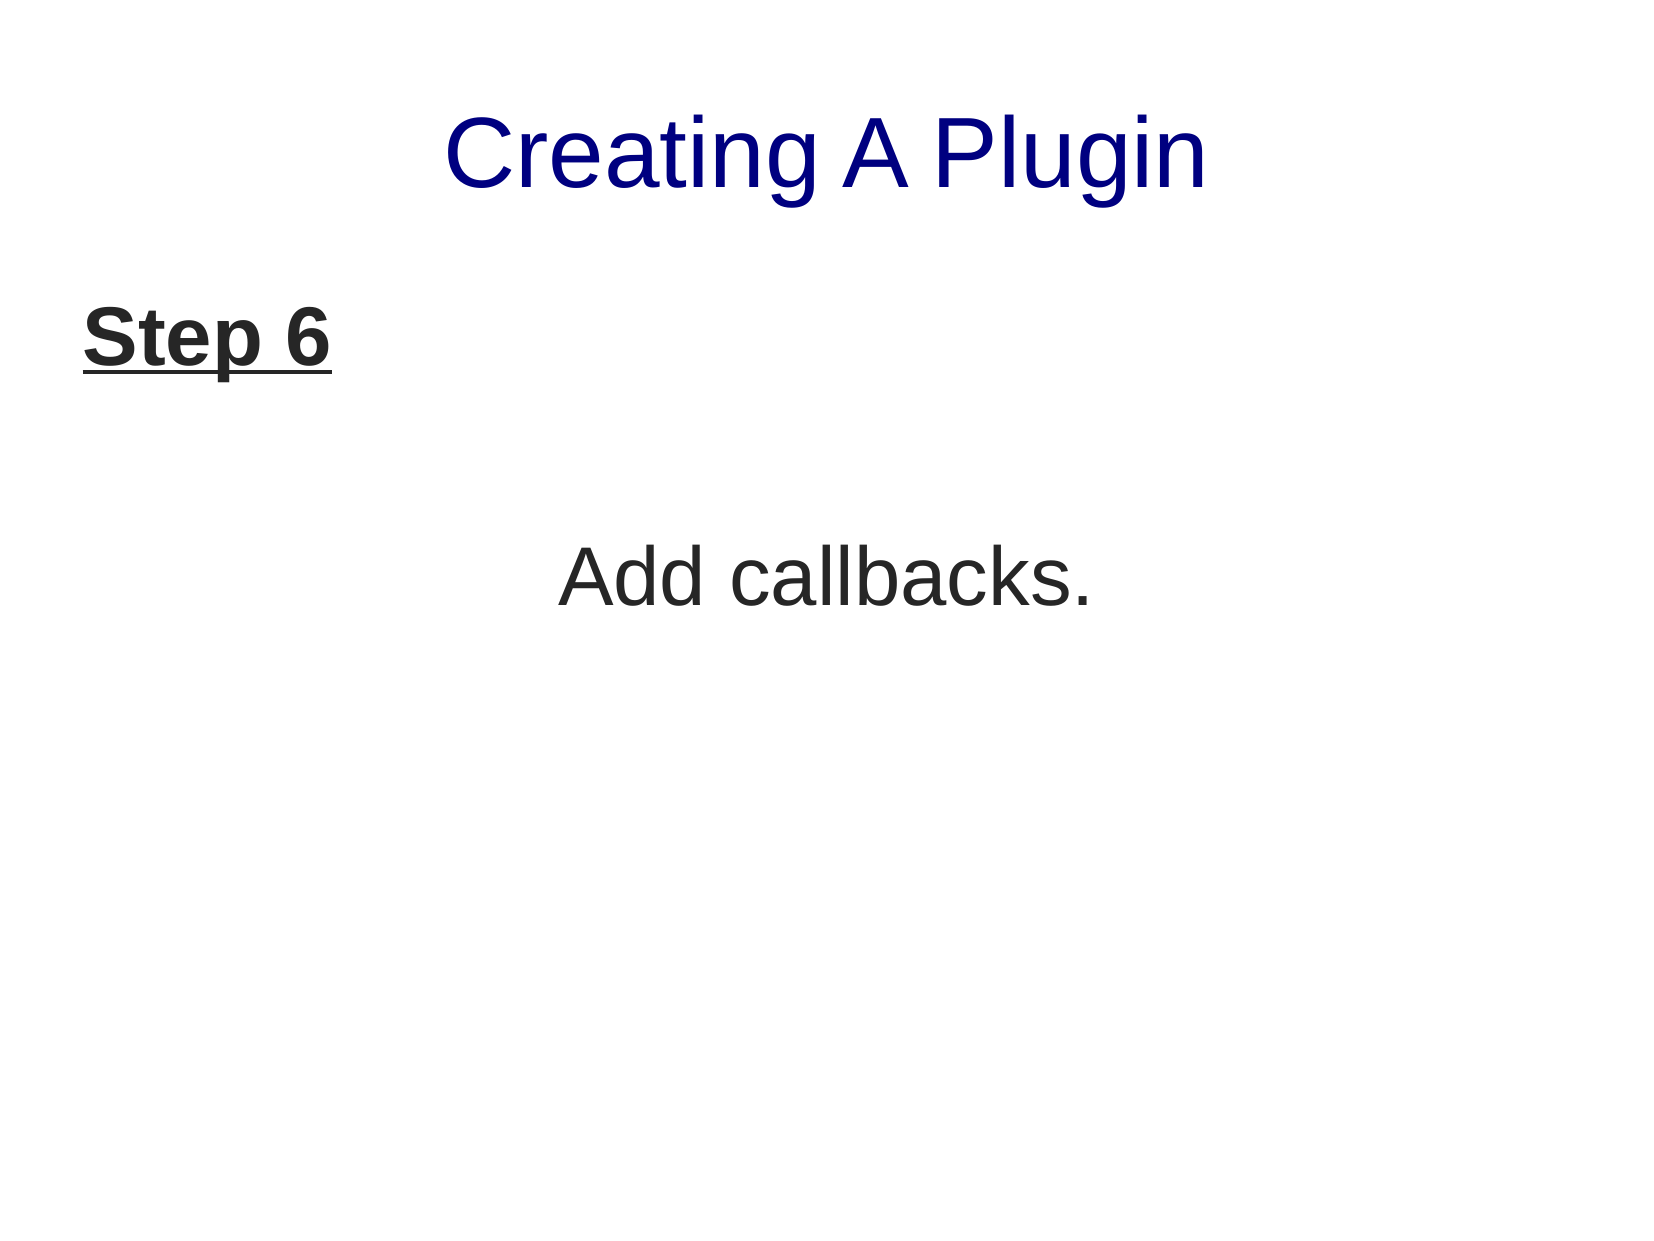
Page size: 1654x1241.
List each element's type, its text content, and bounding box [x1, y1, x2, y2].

title Creating A Plugin [82, 49, 1571, 257]
list Step 6 Add callbacks. [82, 290, 1571, 1109]
